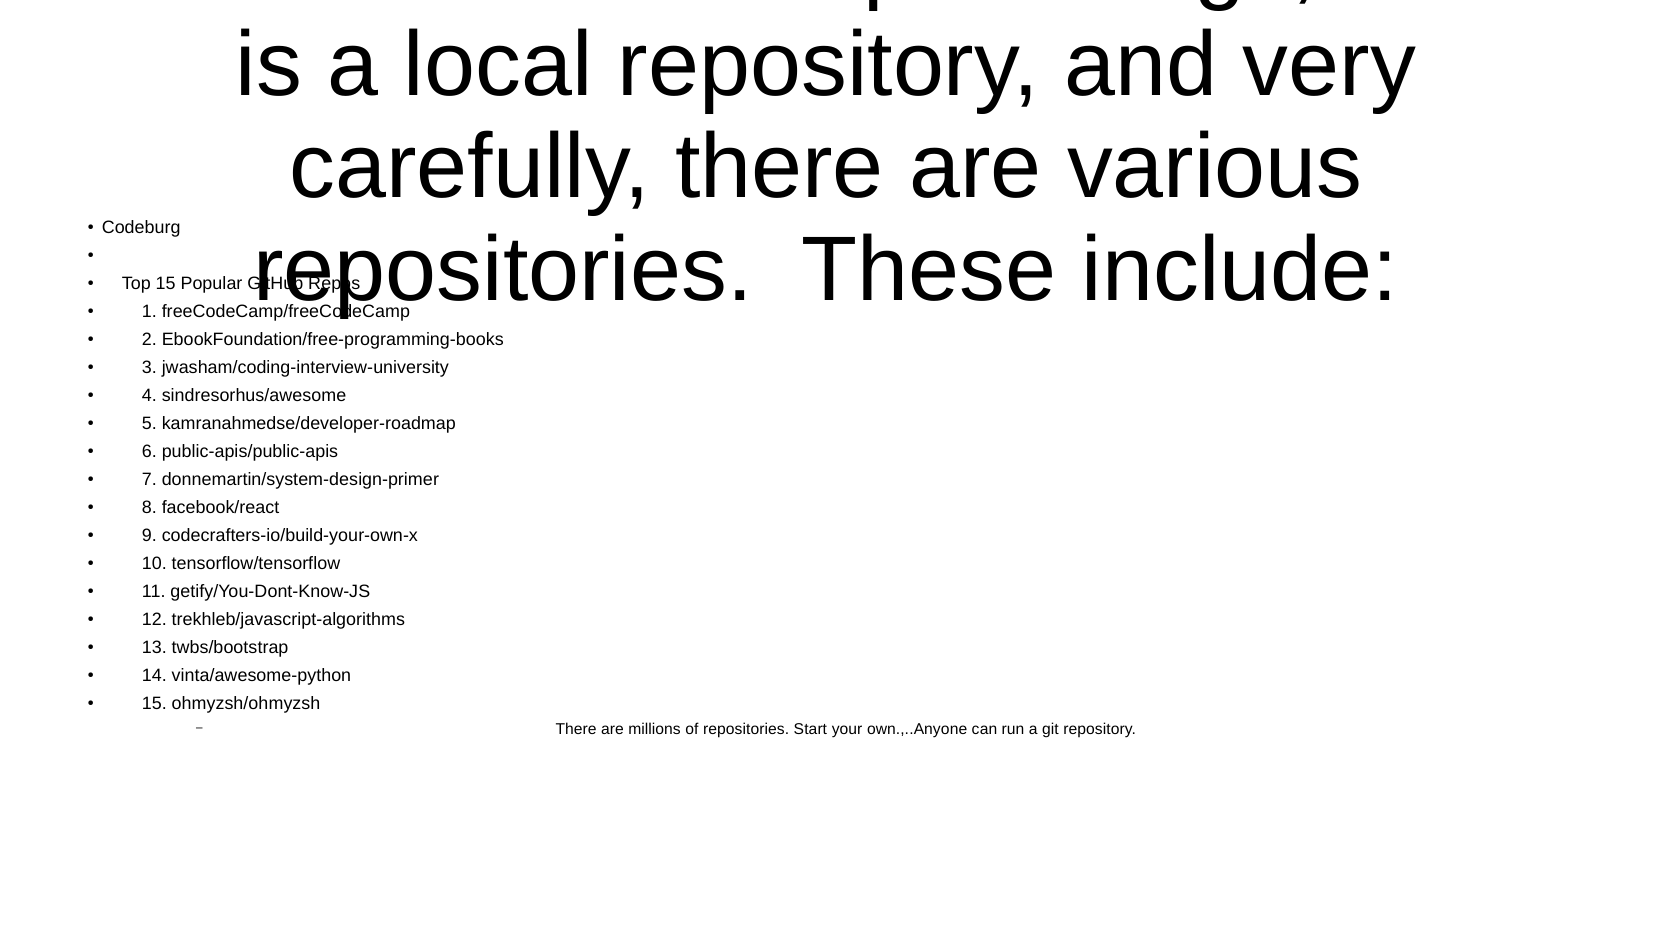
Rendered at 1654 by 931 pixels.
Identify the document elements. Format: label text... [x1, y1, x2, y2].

title First there are two parts to git, there is a local repository, and very carefully, there are various repositories. These include: [82, 0, 1571, 217]
list Codeburg Top 15 Popular GitHub Repos 1. freeCodeCamp/freeCodeCamp 2. EbookFoundation/free-programming-books 3. jwasham/coding-interview-university 4. sindresorhus/awesome 5. kamranahmedse/developer-roadmap 6. public-apis/public-apis 7. donnemartin/system-design-primer 8. facebook/react 9. codecrafters-io/build-your-own-x 10. tensorflow/tensorflow 11. getify/You-Dont-Know-JS 12. trekhleb/javascript-algorithms 13. twbs/bootstrap 14. vinta/awesome-python 15. ohmyzsh/ohmyzsh There are millions of repositories. Start your own.,..Anyone can run a git repository. [82, 217, 1571, 758]
